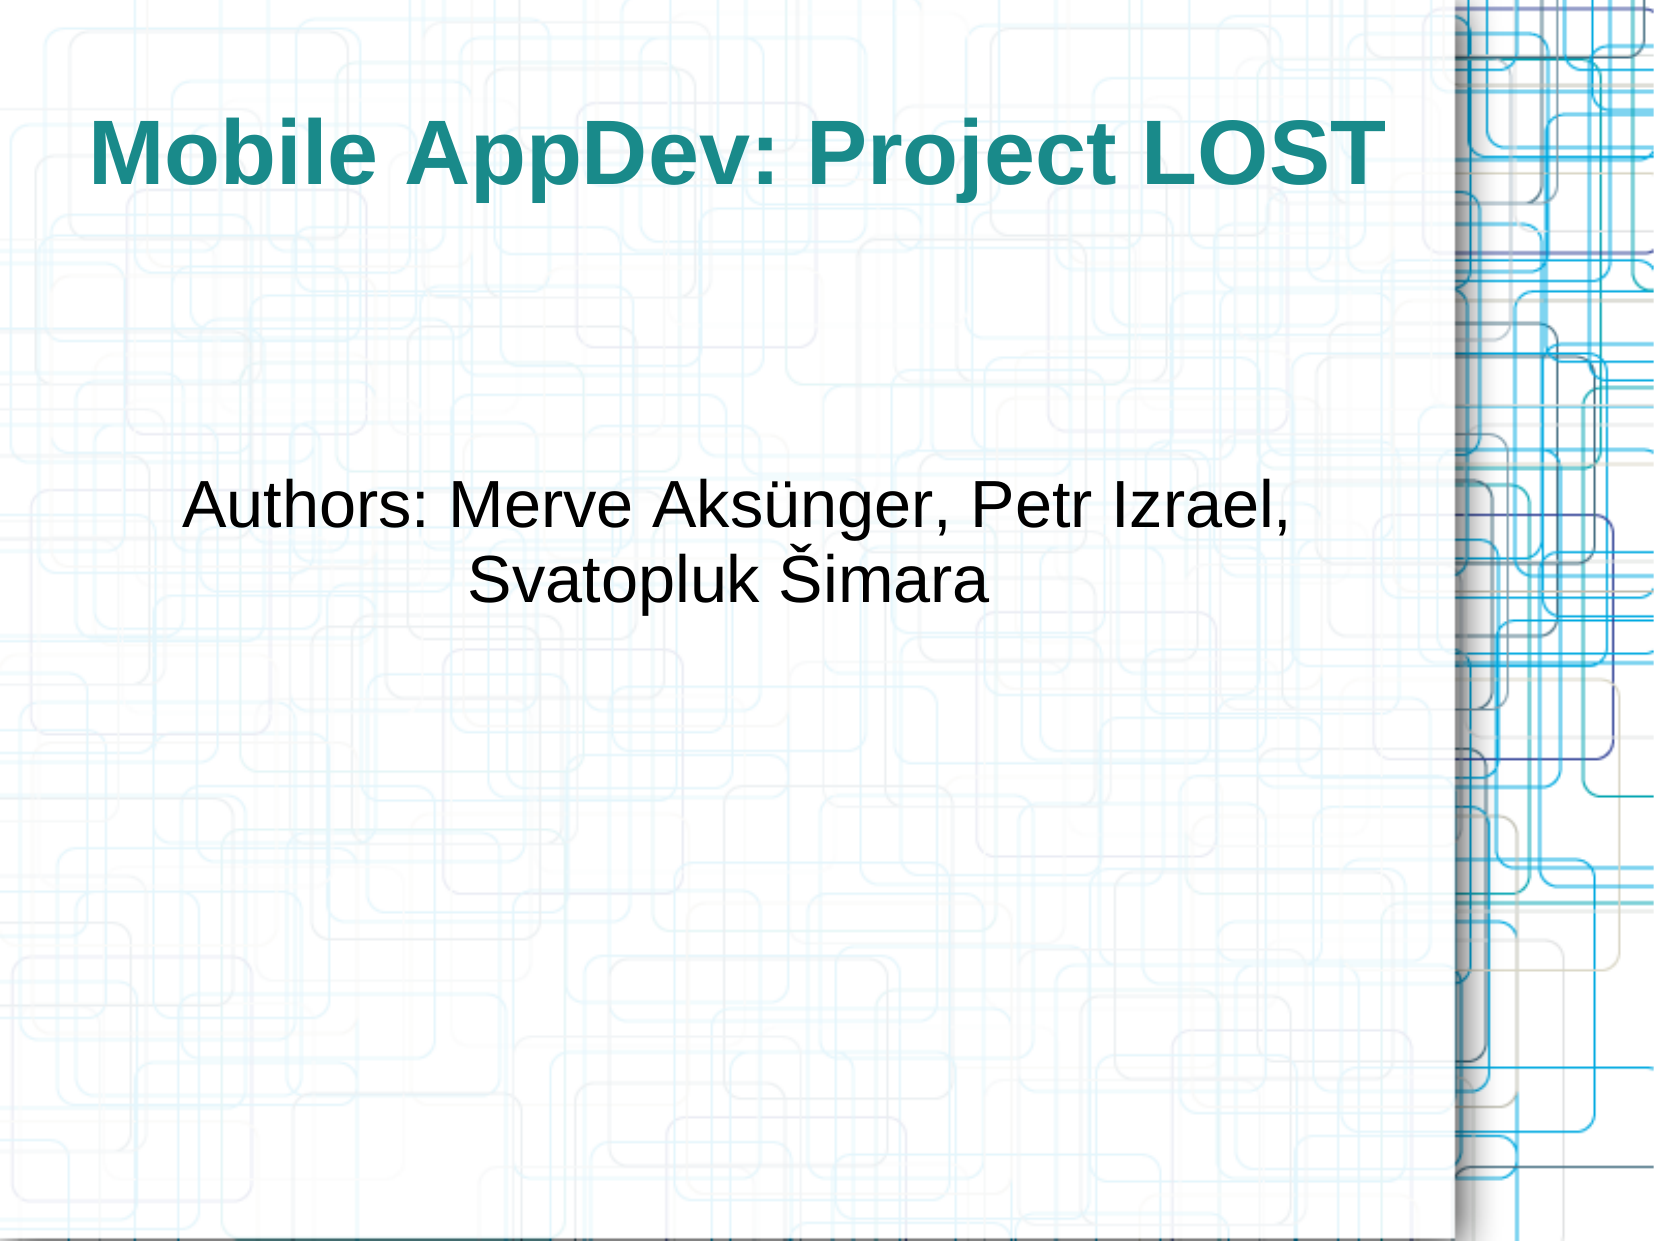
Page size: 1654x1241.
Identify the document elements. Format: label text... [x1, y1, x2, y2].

picture [0, 0, 1654, 1241]
subtitle Authors: Merve Aksünger, Petr Izrael, Svatopluk Šimara [59, 49, 1418, 1109]
